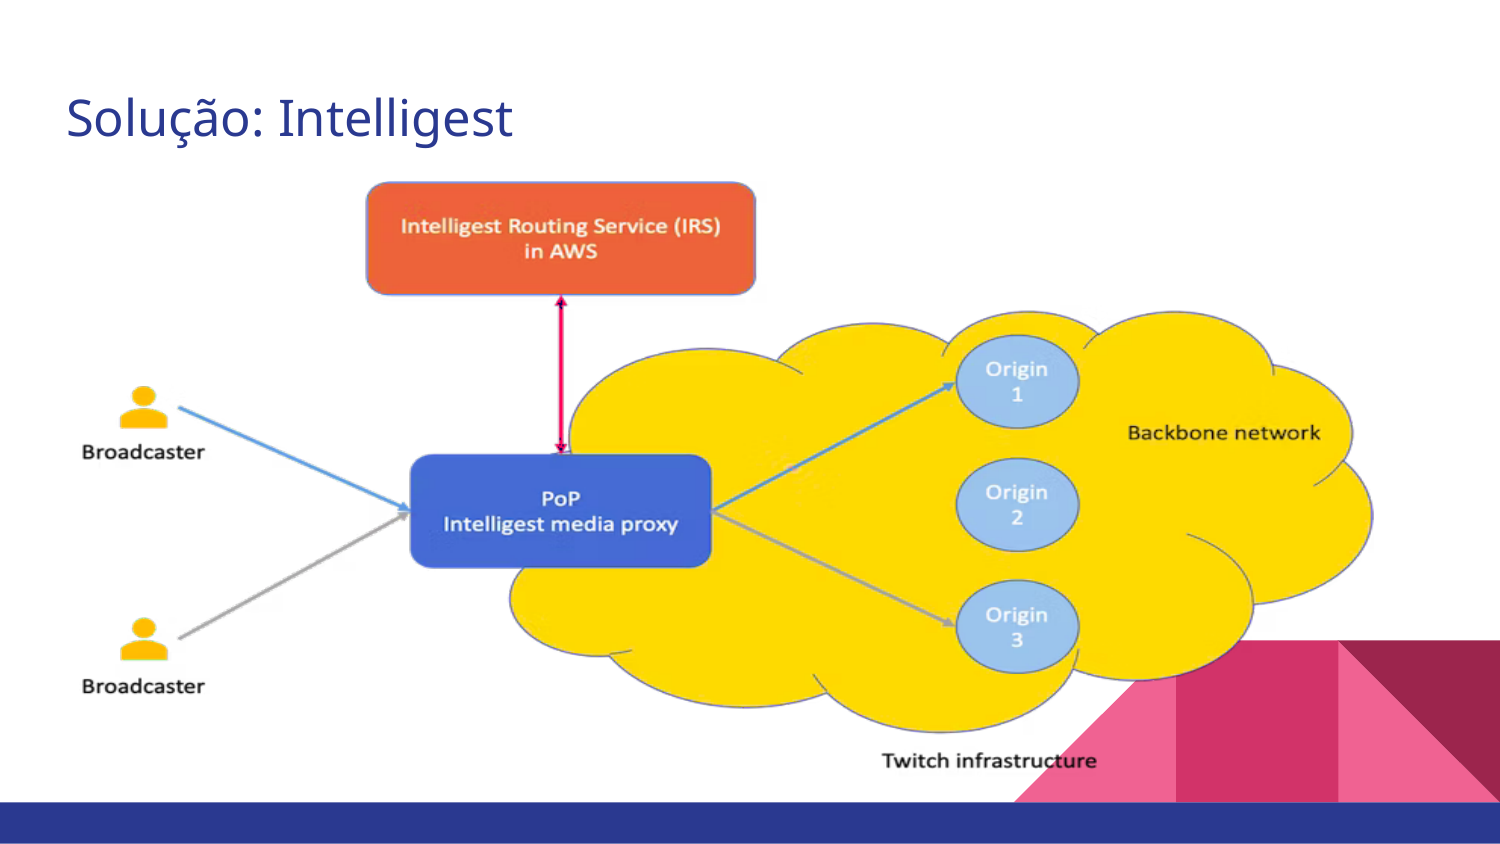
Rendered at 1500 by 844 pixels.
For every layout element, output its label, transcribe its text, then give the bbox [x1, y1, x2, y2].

picture [66, 181, 1374, 787]
title Solução: Intelligest [51, 67, 1449, 167]
